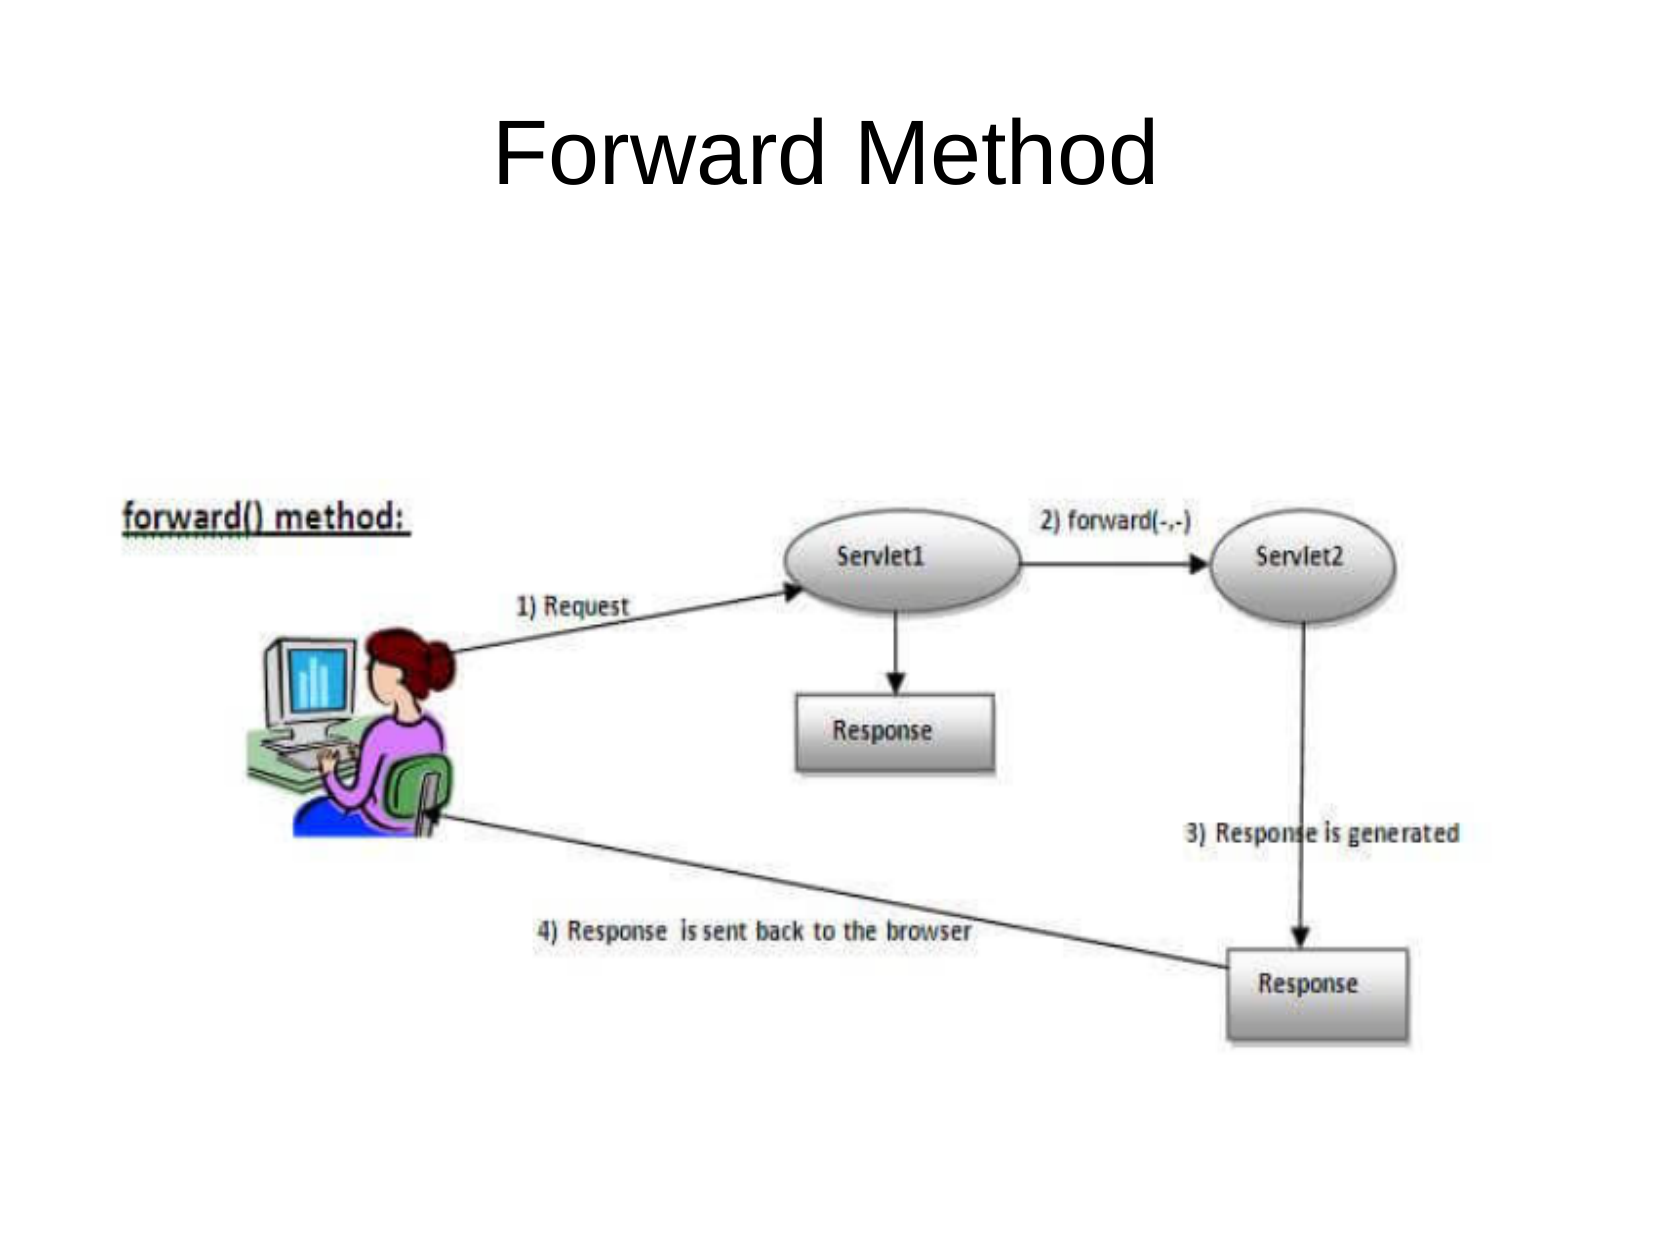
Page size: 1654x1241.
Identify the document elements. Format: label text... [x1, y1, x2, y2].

picture [106, 353, 1501, 1111]
title Forward Method [82, 49, 1571, 257]
